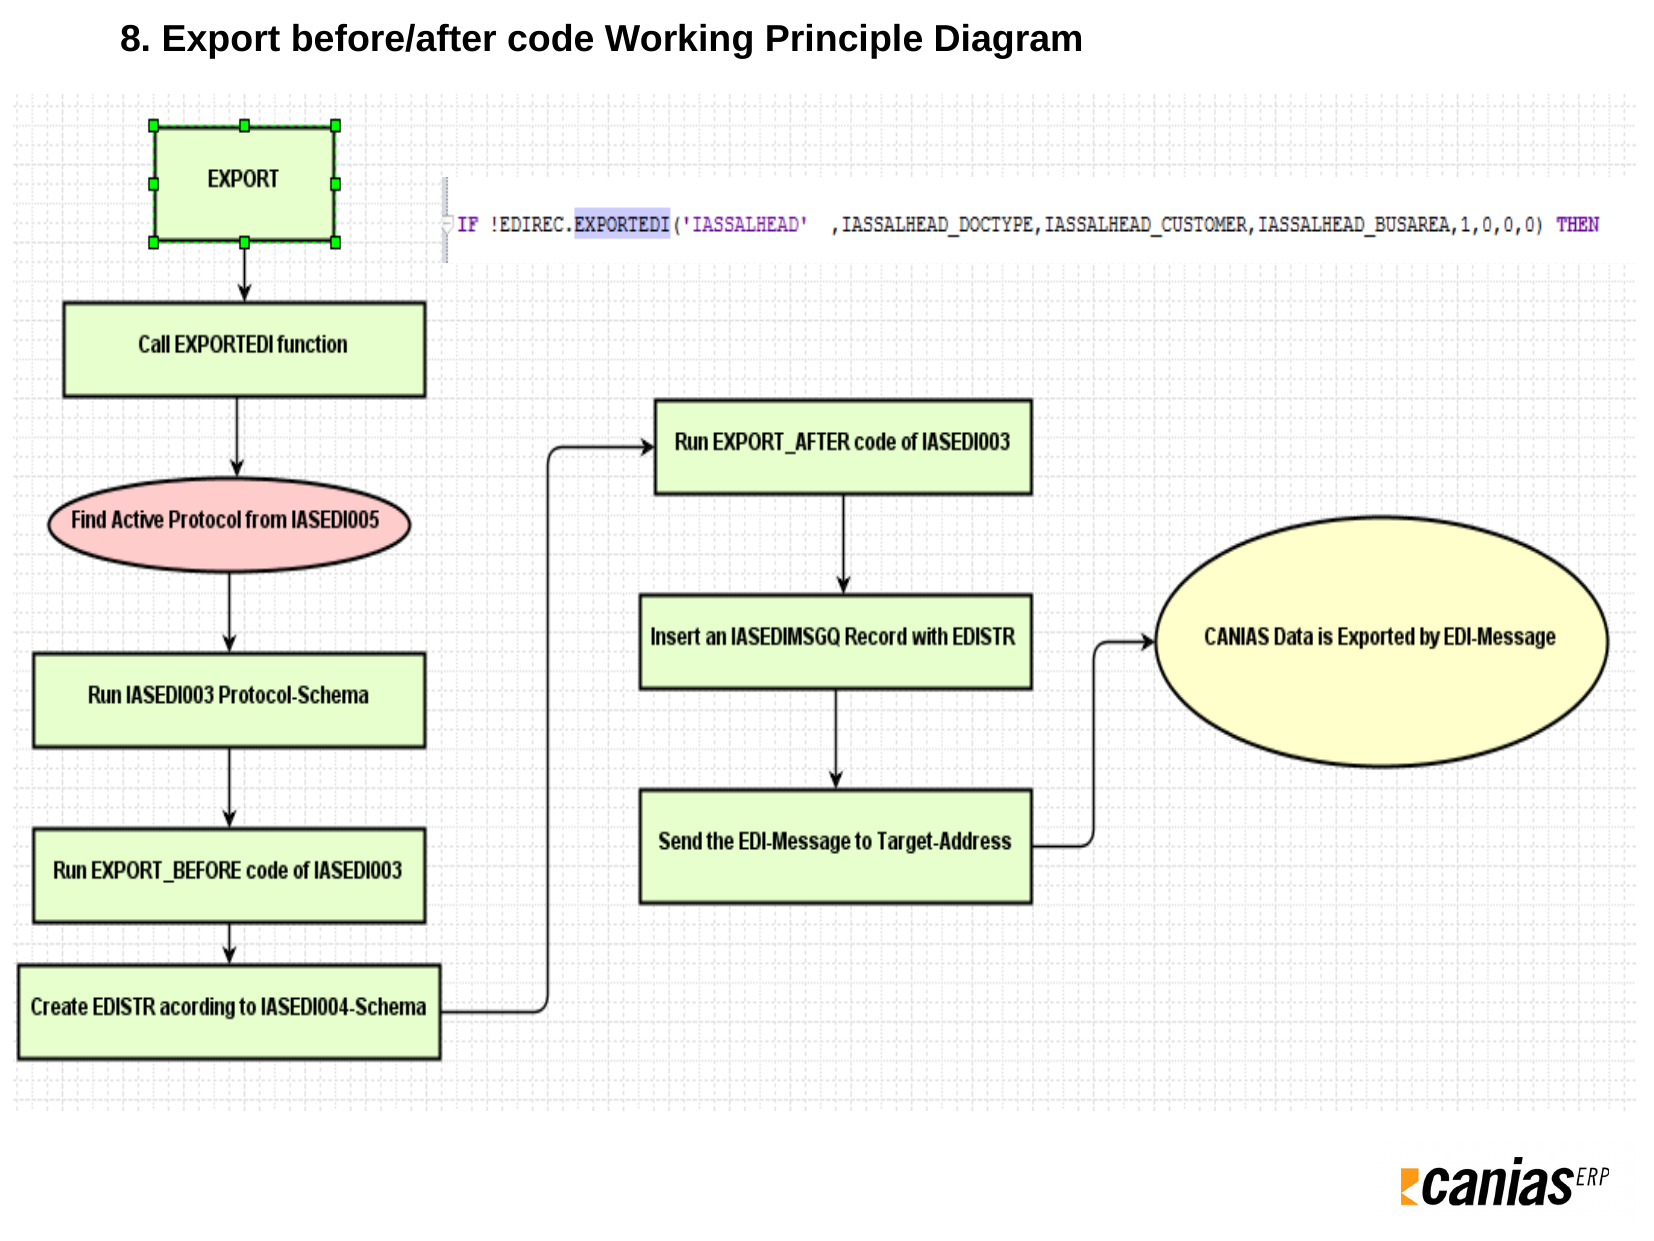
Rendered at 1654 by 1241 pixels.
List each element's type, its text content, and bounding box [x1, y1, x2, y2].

text_box 8. Export before/after code Working Principle Diagram [10, 6, 1624, 65]
picture [1375, 1139, 1635, 1223]
picture [12, 94, 1636, 1111]
